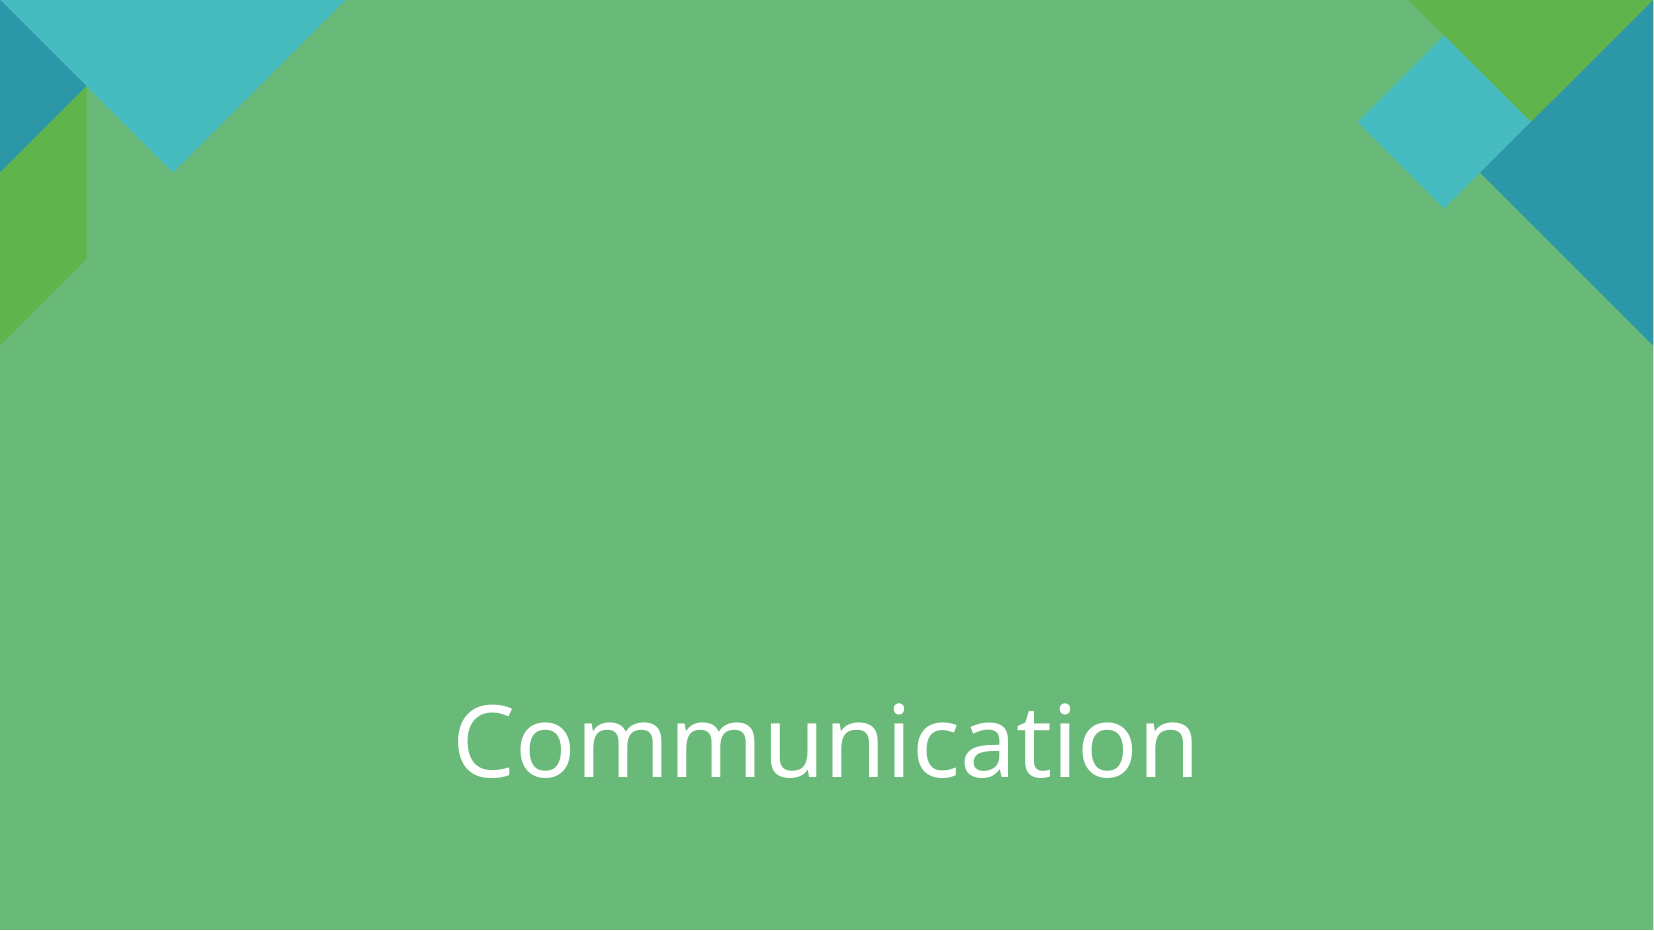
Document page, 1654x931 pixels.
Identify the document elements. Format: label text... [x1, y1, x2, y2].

title Communication [59, 649, 1595, 827]
